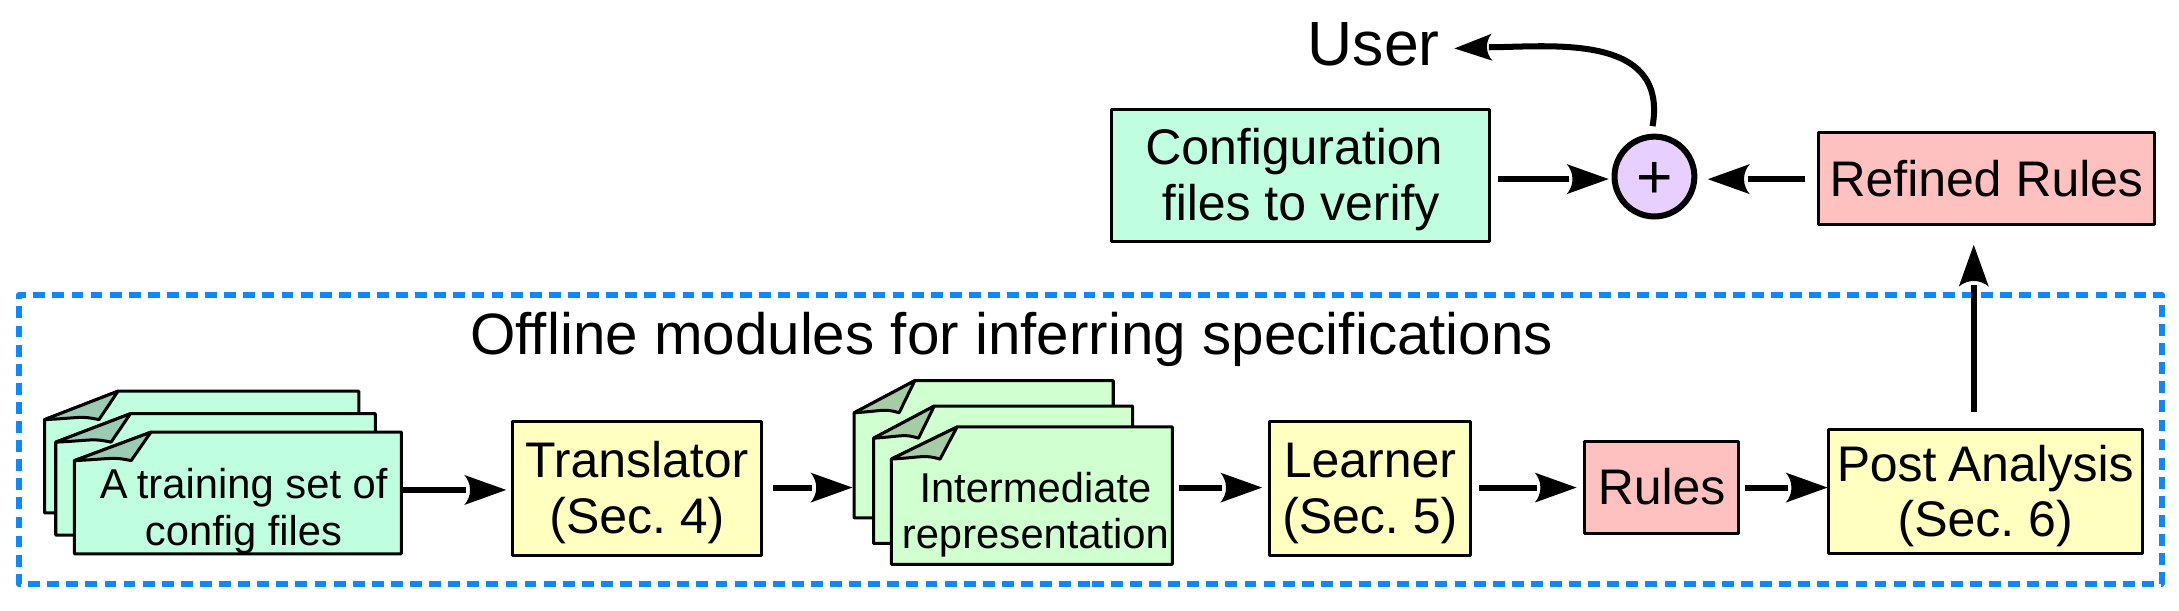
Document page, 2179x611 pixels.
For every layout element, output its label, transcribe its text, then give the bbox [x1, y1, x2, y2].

text_box Post Analysis (Sec. 6) [1828, 429, 2143, 554]
text_box Learner (Sec. 5) [1269, 421, 1471, 556]
text_box A training set of config files [74, 453, 413, 562]
text_box User [1293, 1, 1531, 87]
text_box Configuration files to verify [1111, 109, 1490, 242]
text_box Offline modules for inferring specifications [455, 294, 1863, 375]
text_box Rules [1584, 441, 1739, 534]
text_box Translator (Sec. 4) [512, 421, 762, 556]
text_box Intermediate representation [885, 456, 1186, 565]
text_box [854, 380, 1173, 544]
text_box [44, 391, 402, 536]
text_box + [1614, 136, 1695, 217]
text_box Refined Rules [1818, 132, 2155, 225]
